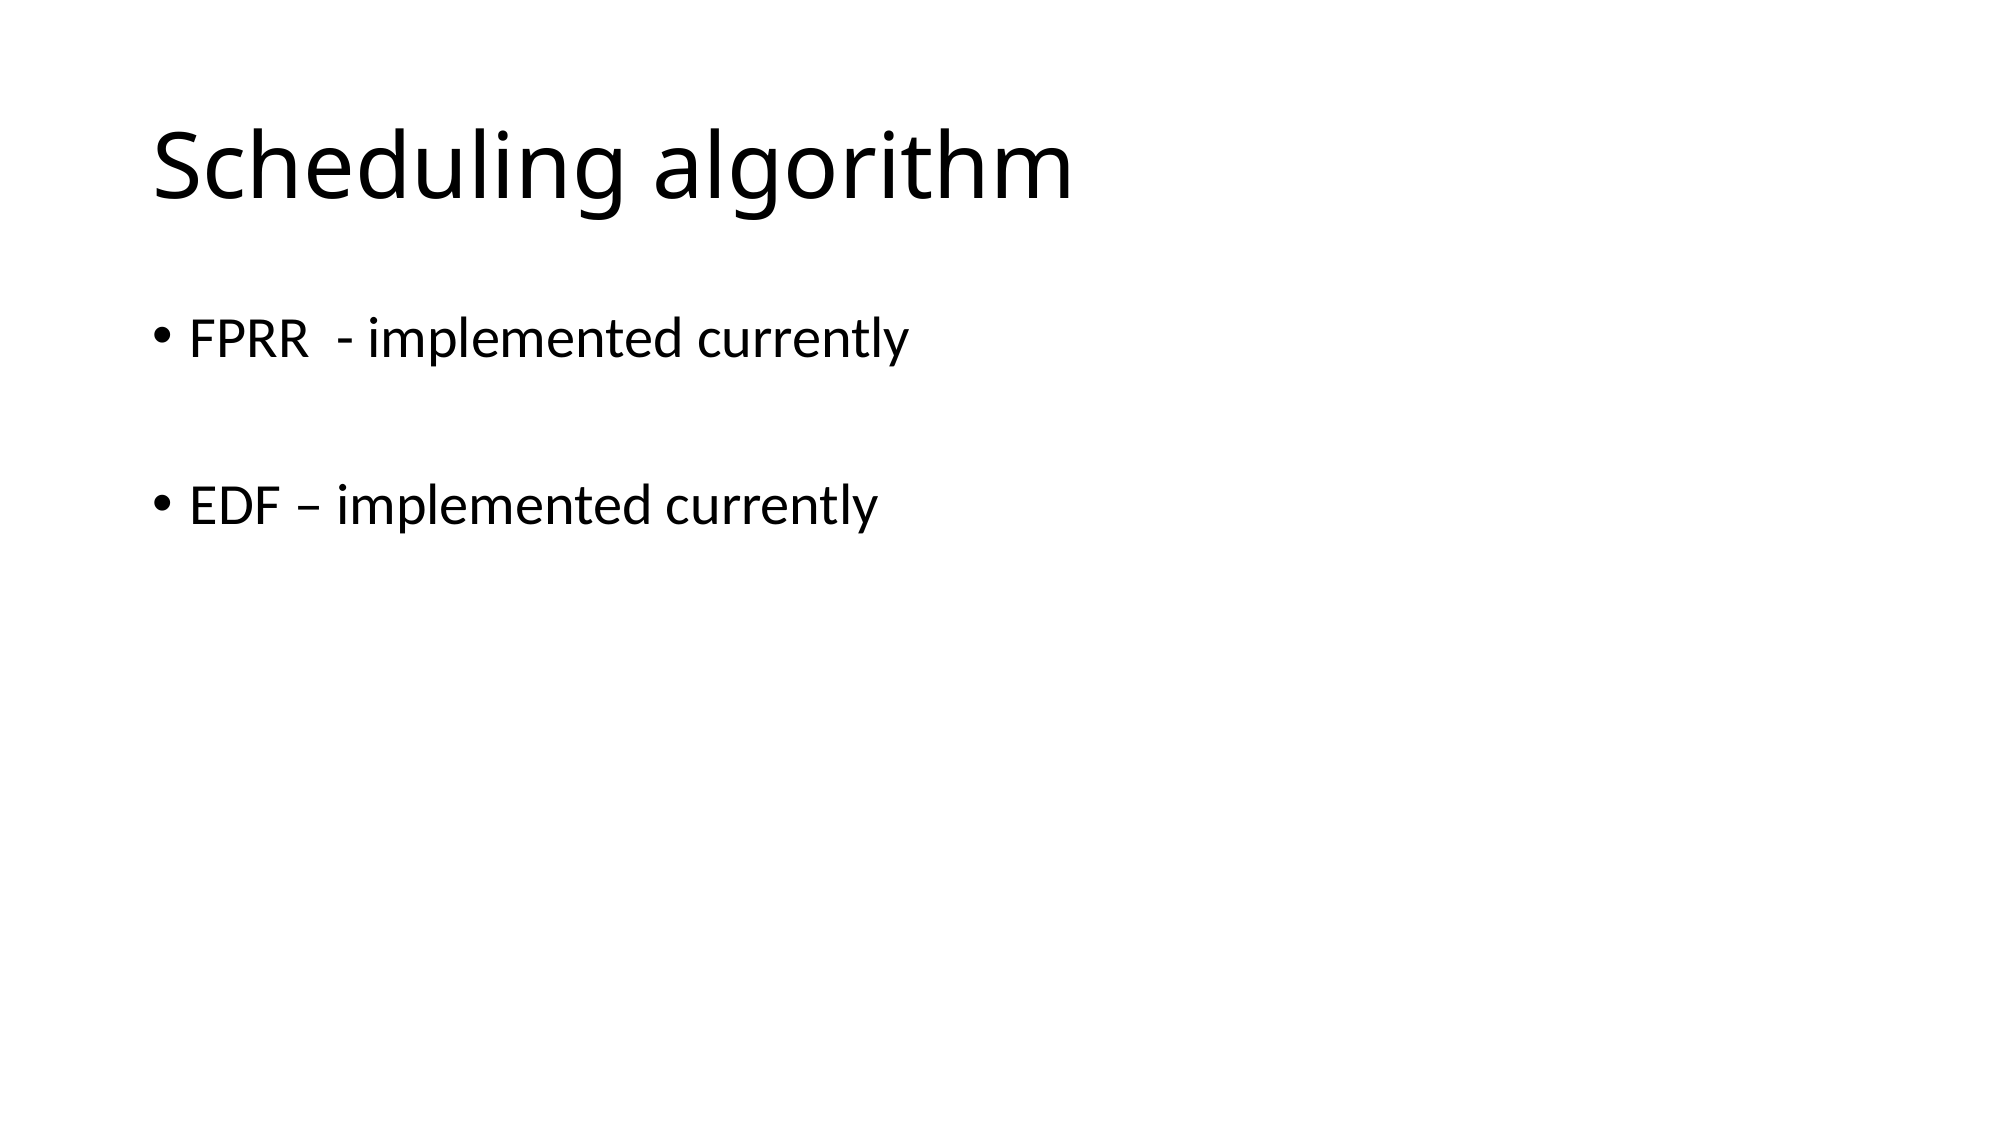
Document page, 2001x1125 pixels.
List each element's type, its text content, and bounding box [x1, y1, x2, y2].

title Scheduling algorithm [137, 59, 1863, 278]
list FPRR - implemented currently EDF – implemented currently [137, 299, 1863, 1014]
